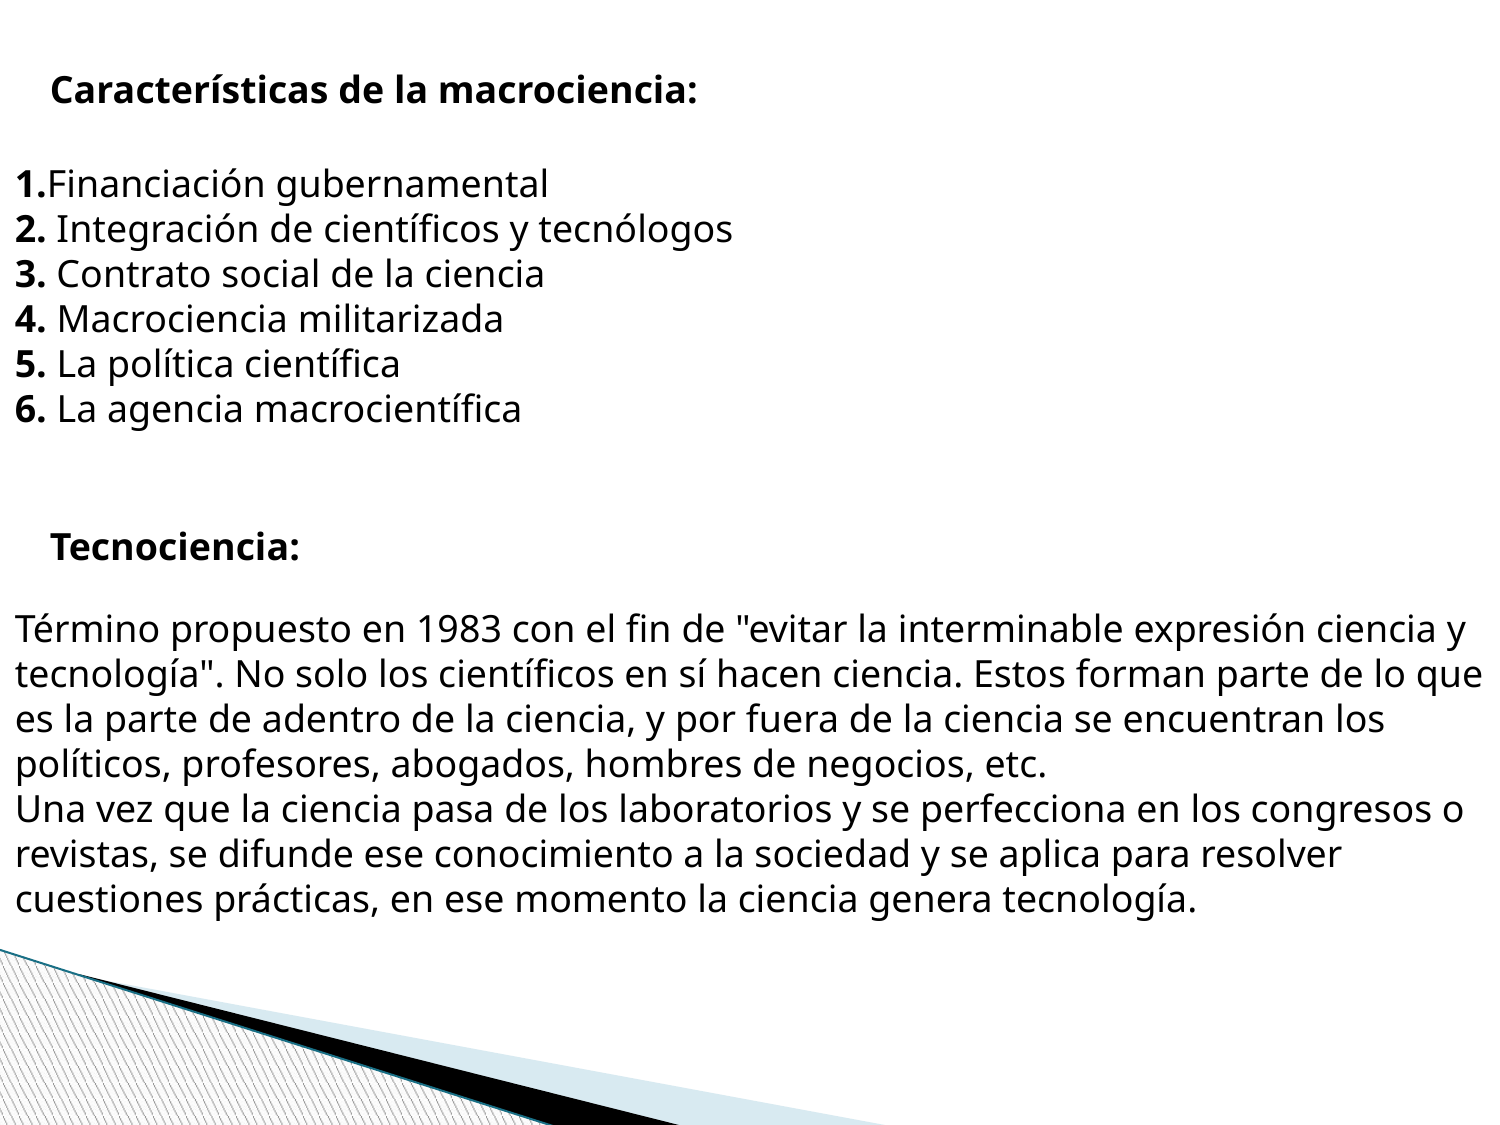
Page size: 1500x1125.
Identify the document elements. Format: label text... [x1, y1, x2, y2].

text_box Término propuesto en 1983 con el fin de "evitar la interminable expresión ciencia y tecnología". No solo los científicos en sí hacen ciencia. Estos forman parte de lo que es la parte de adentro de la ciencia, y por fuera de la ciencia se encuentran los políticos, profesores, abogados, hombres de negocios, etc. Una vez que la ciencia pasa de los laboratorios y se perfecciona en los congresos o revistas, se difunde ese conocimiento a la sociedad y se aplica para resolver cuestiones prácticas, en ese momento la ciencia genera tecnología. [0, 597, 1500, 928]
text_box 1.Financiación gubernamental 2. Integración de científicos y tecnólogos 3. Contrato social de la ciencia 4. Macrociencia militarizada 5. La política científica 6. La agencia macrocientífica [0, 152, 1500, 438]
picture [0, 952, 543, 1125]
text_box Tecnociencia: [35, 515, 727, 576]
text_box Características de la macrociencia: [35, 58, 727, 119]
